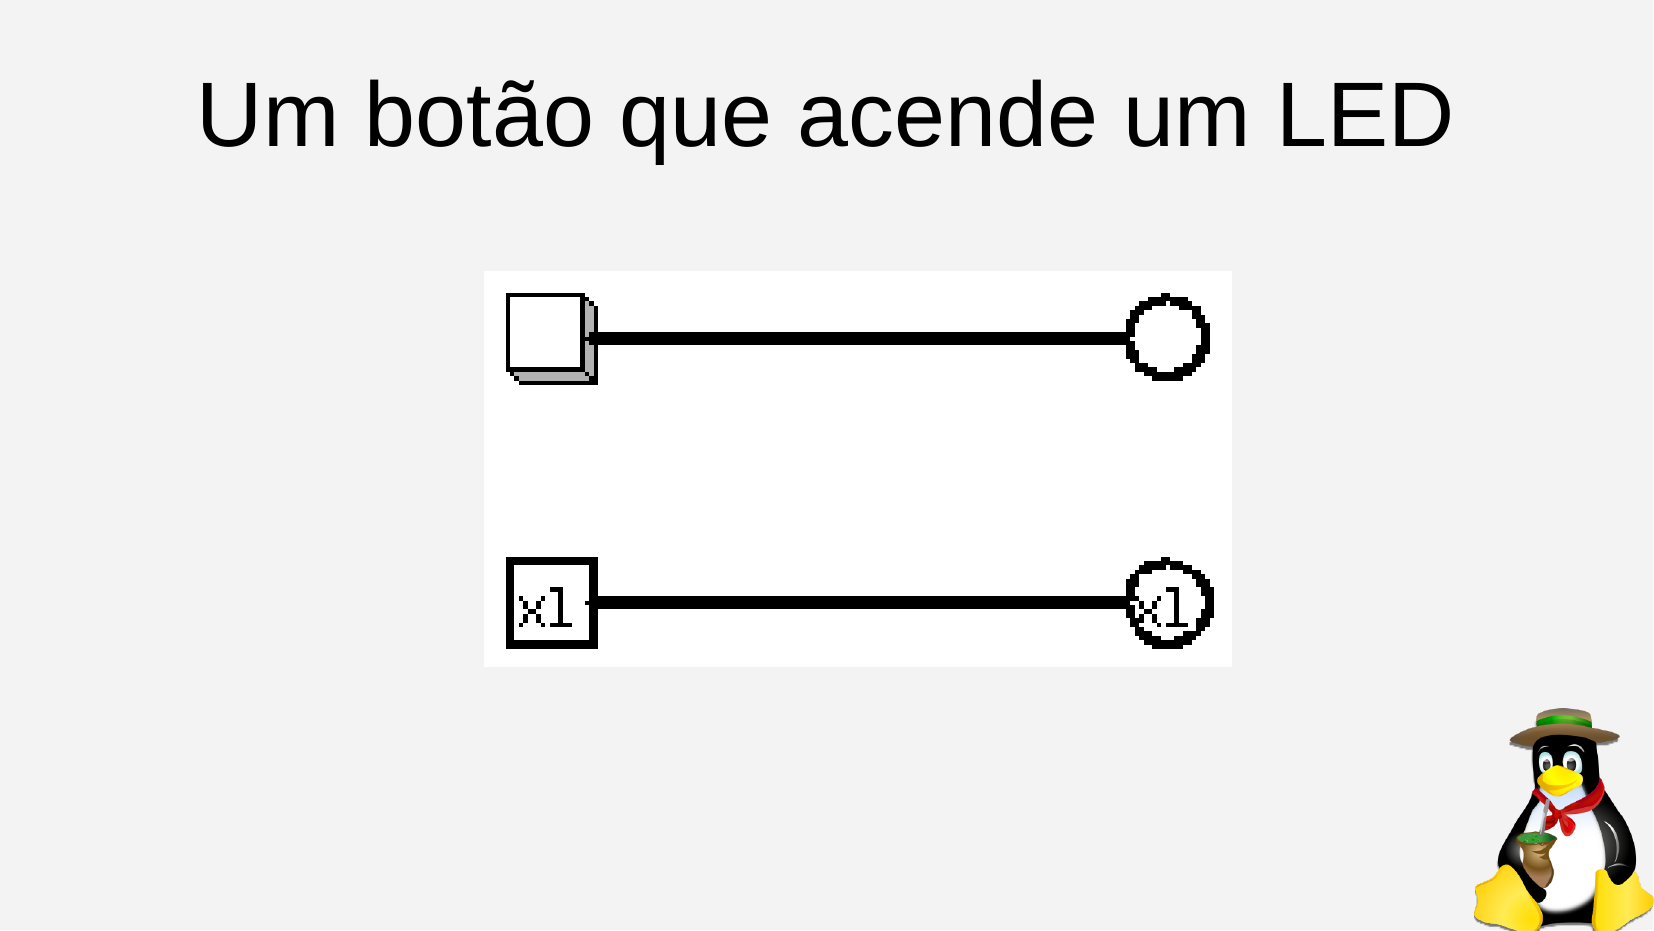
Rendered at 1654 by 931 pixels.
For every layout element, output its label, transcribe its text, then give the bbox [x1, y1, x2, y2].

title Um botão que acende um LED [82, 37, 1571, 193]
picture [484, 271, 1232, 667]
picture [1474, 708, 1654, 931]
